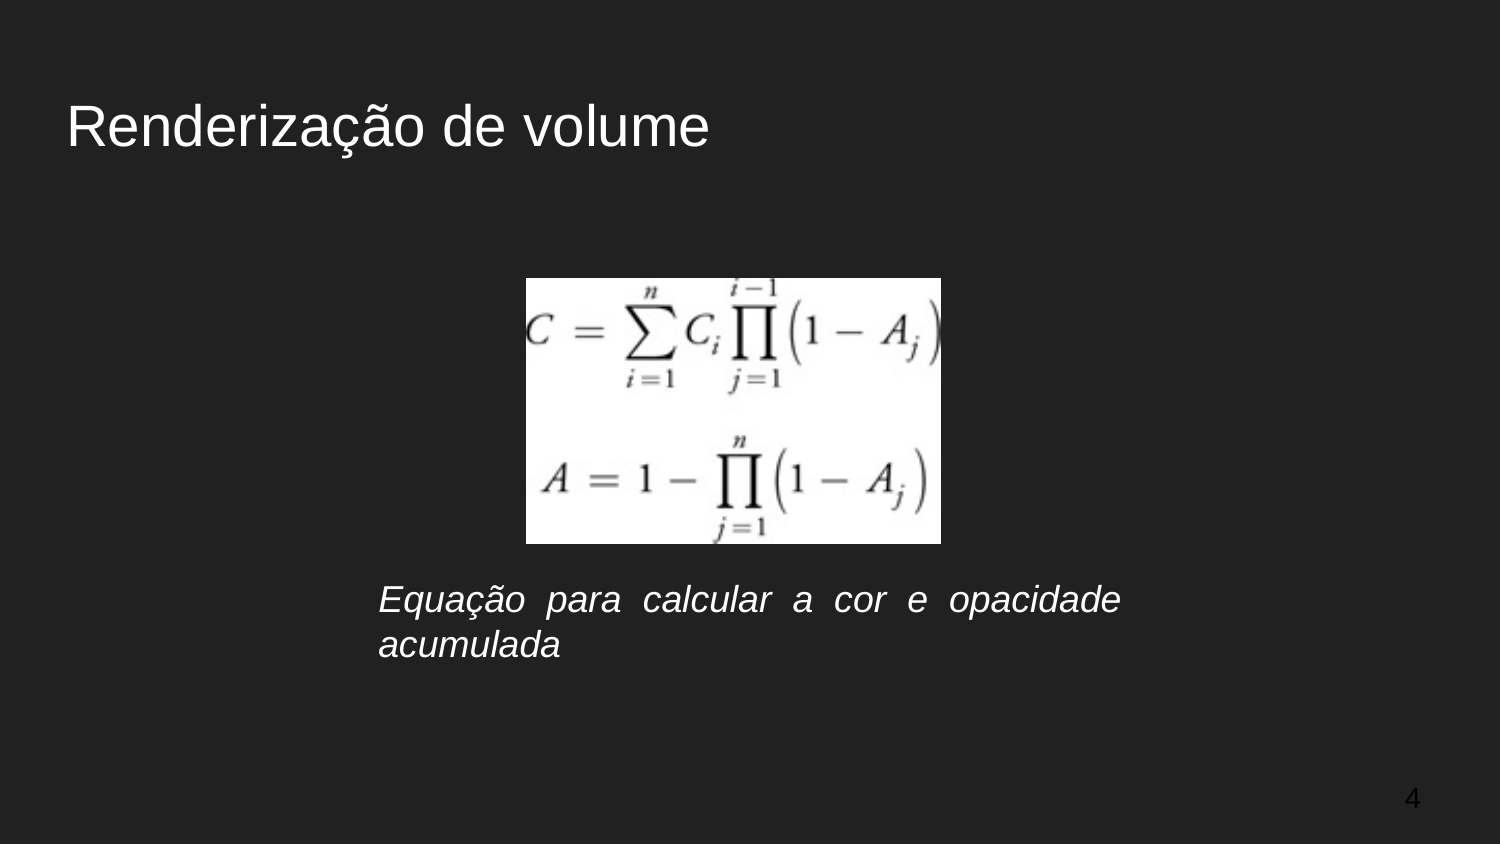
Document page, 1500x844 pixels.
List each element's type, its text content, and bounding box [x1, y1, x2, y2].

slide_number <number> [1389, 764, 1480, 830]
text_box Equação para calcular a cor e opacidade acumulada [363, 561, 1137, 679]
title Renderização de volume [51, 72, 1449, 167]
picture [526, 278, 941, 544]
